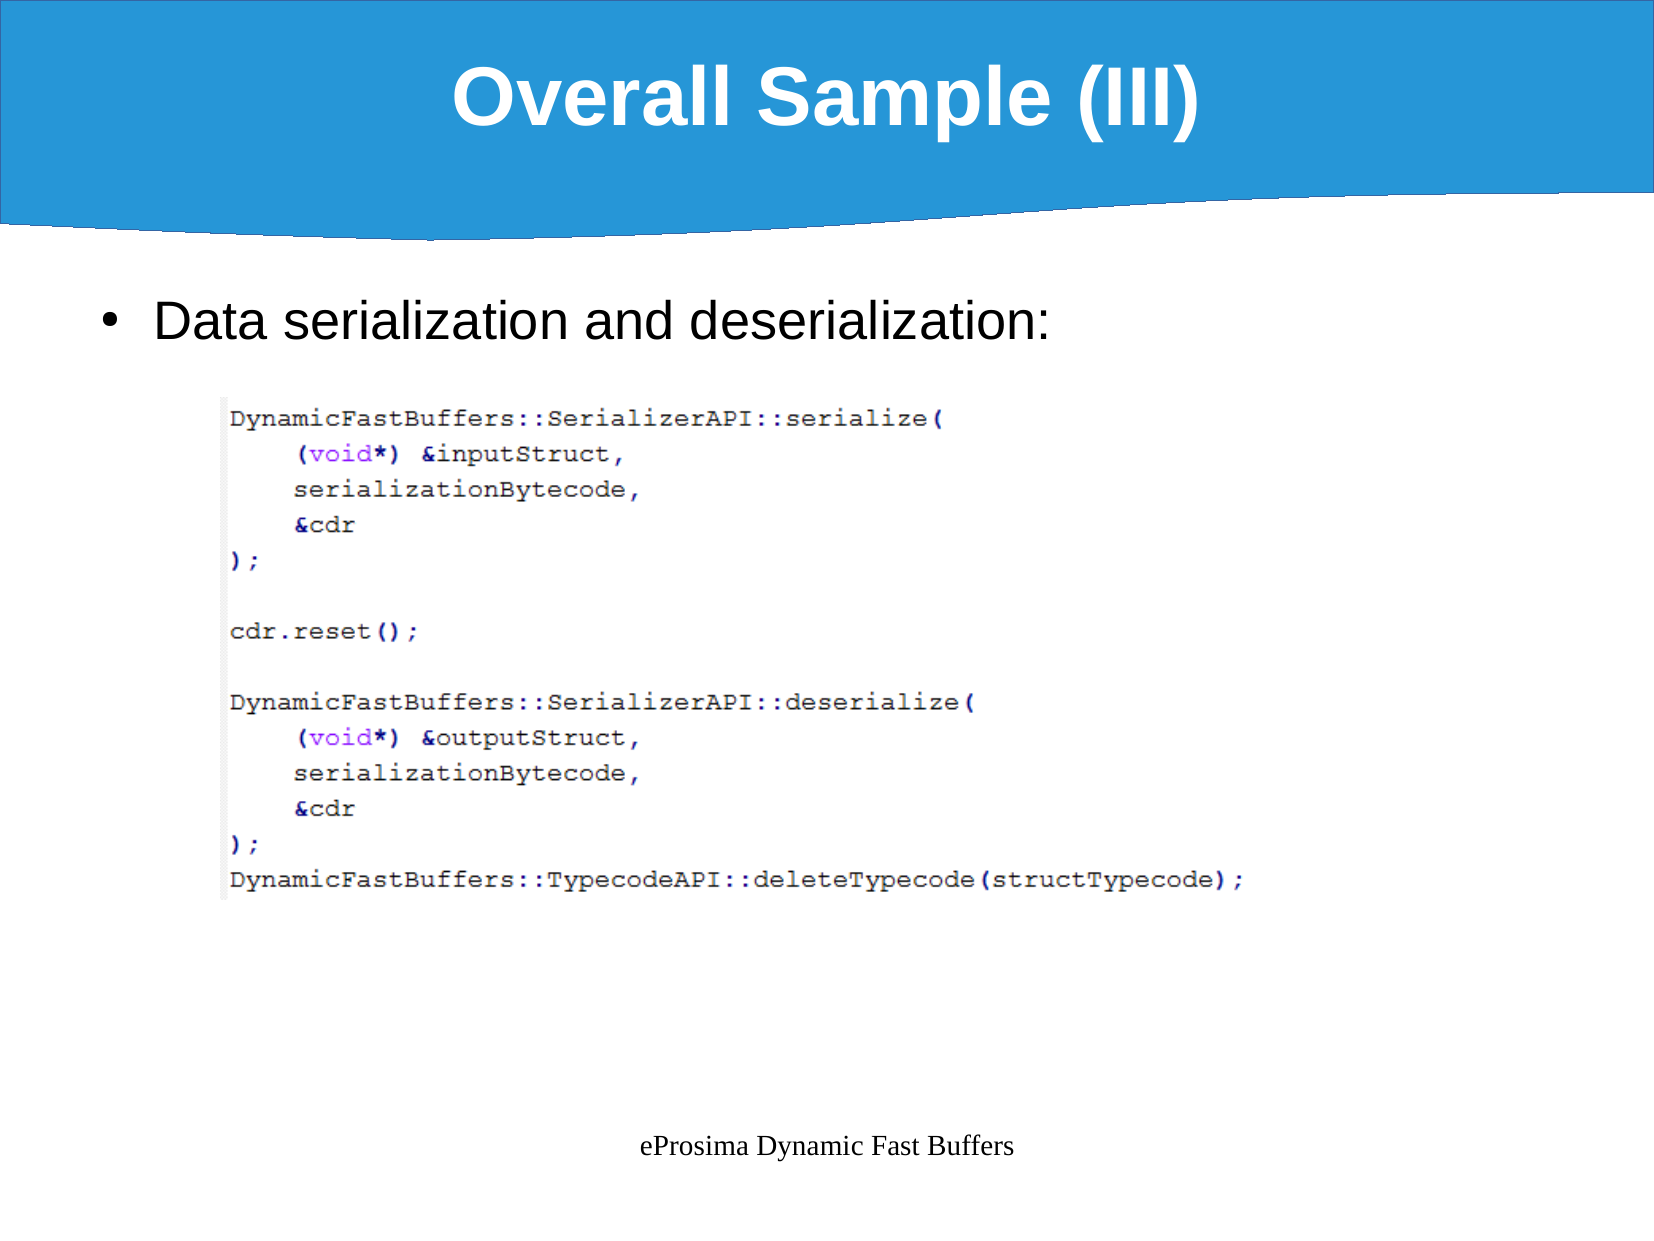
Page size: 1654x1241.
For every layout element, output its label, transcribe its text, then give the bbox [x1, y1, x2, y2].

list Data serialization and deserialization: [82, 290, 1571, 1010]
text_box Overall Sample (III) [0, 0, 1654, 241]
picture [220, 397, 1276, 901]
